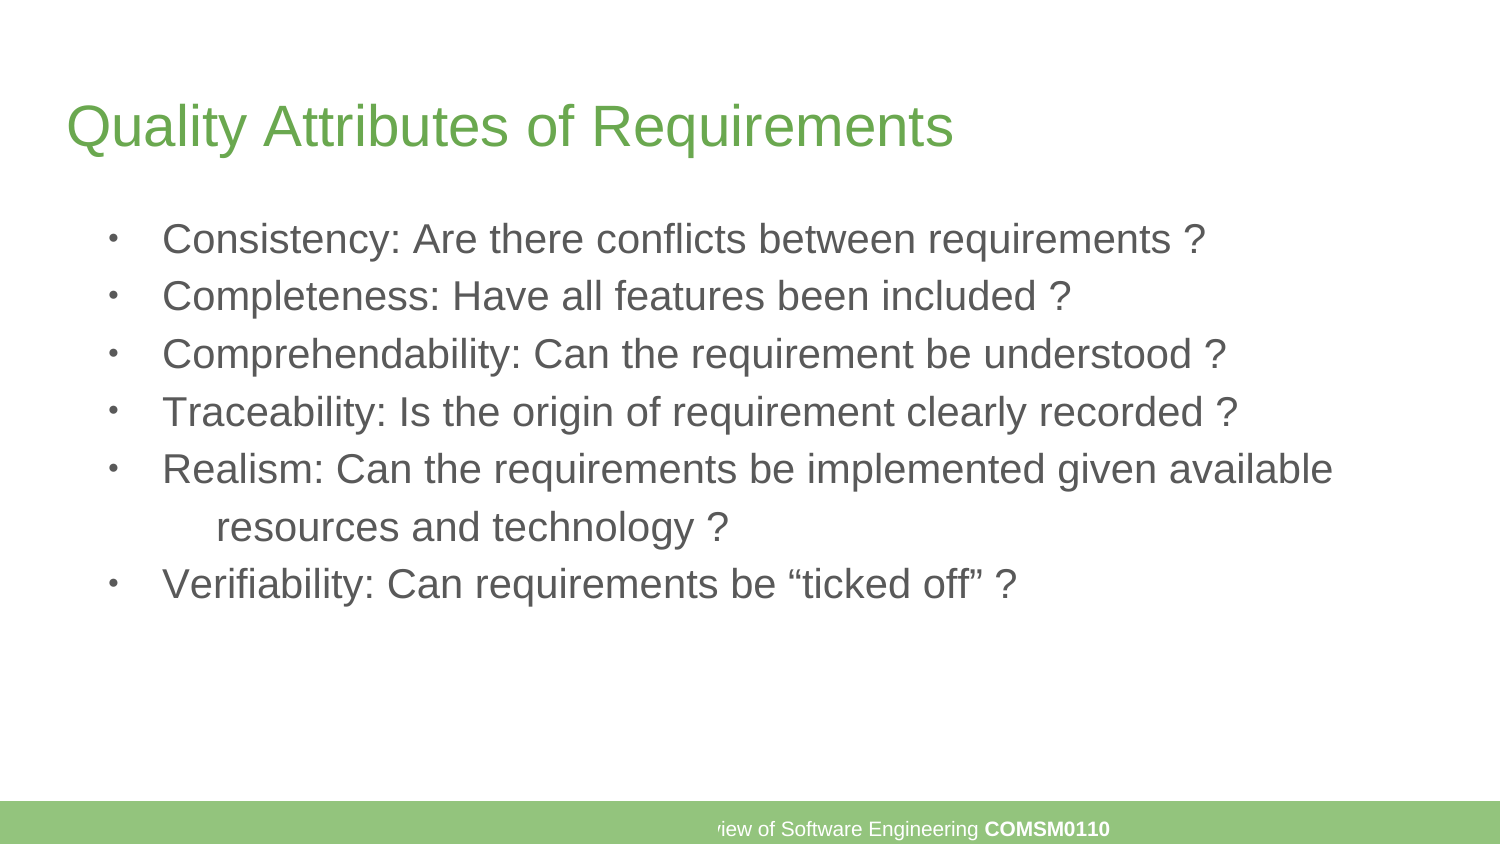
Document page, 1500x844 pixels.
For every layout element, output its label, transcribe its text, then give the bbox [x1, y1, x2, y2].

title Quality Attributes of Requirements [51, 72, 1449, 167]
list Consistency: Are there conflicts between requirements ? Completeness: Have all features been included ? Comprehendability: Can the requirement be understood ? Traceability: Is the origin of requirement clearly recorded ? Realism: Can the requirements be implemented given available resources and technology ? Verifiability: Can requirements be “ticked off” ? [51, 189, 1449, 750]
